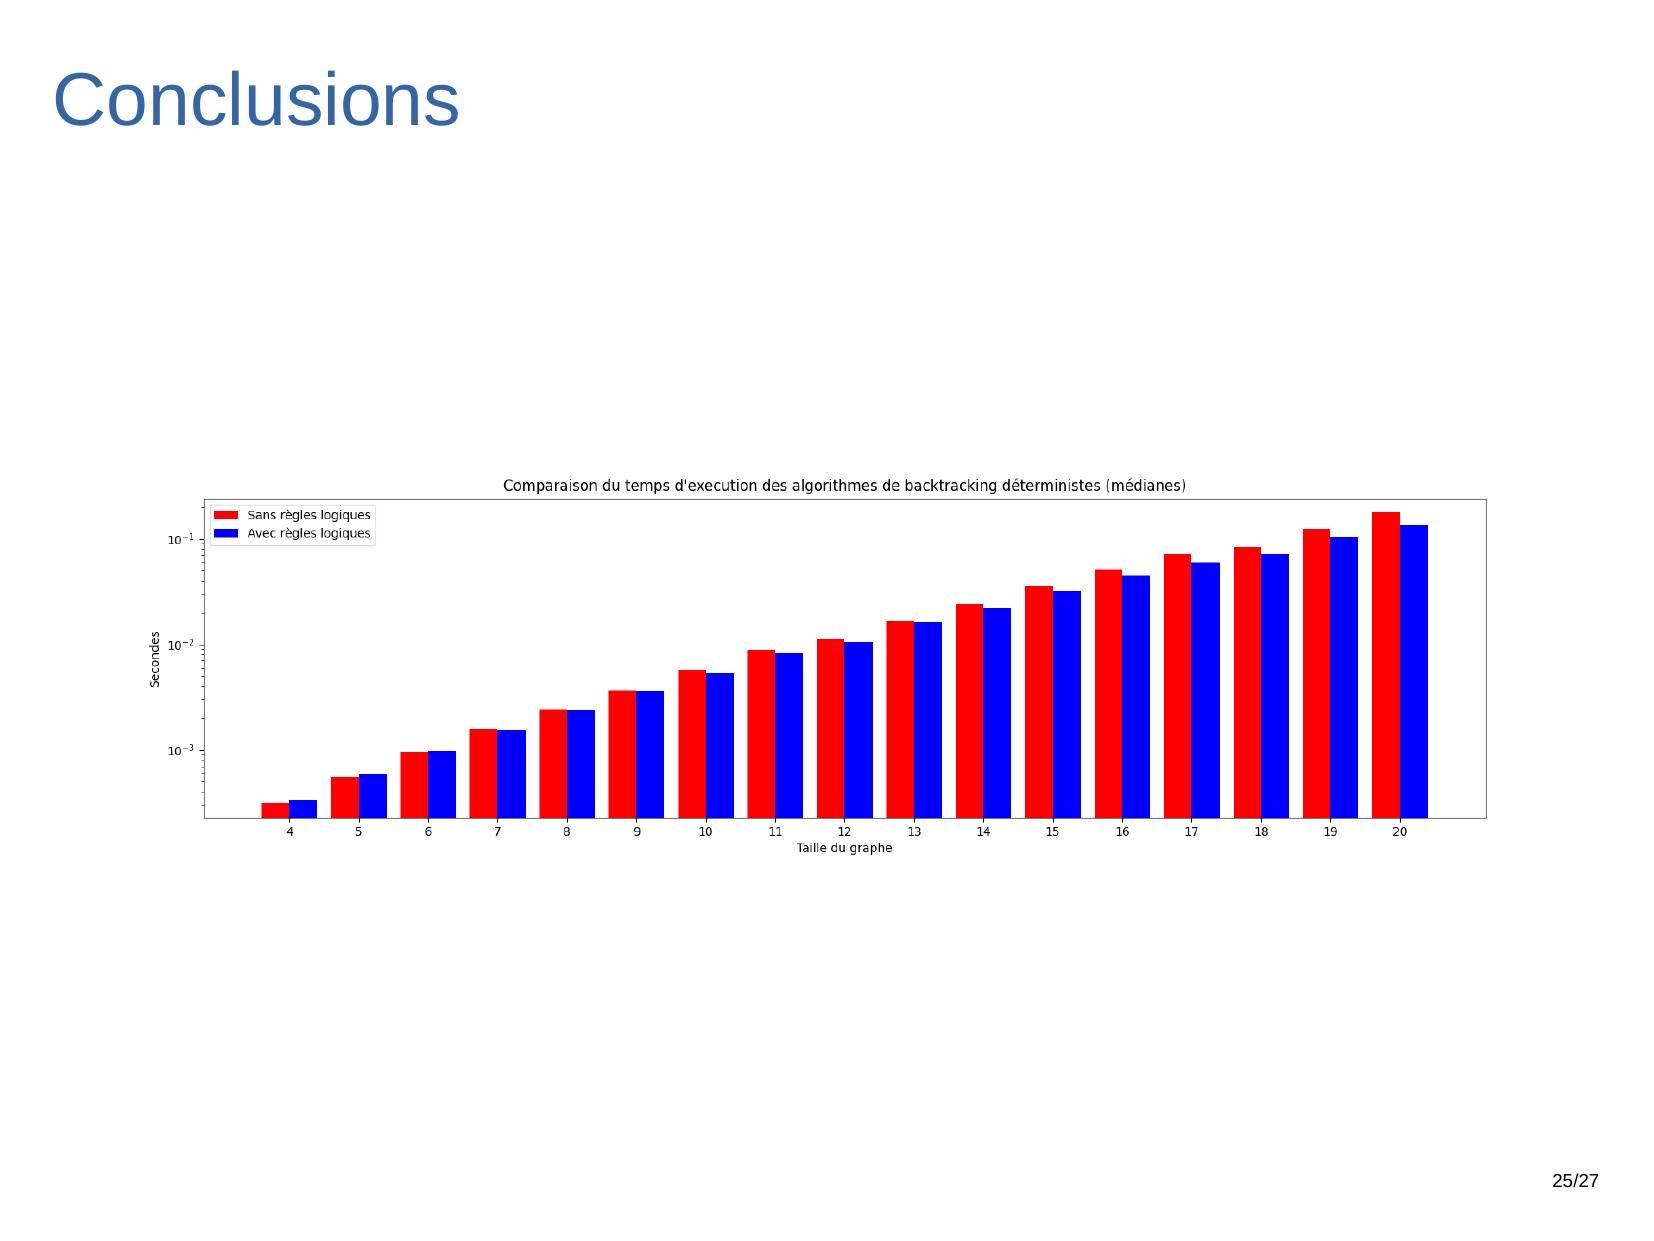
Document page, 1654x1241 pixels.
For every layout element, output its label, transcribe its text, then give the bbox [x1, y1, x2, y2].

text_box Conclusions [37, 50, 638, 151]
text_box 25/27 [1537, 1162, 1614, 1199]
picture [0, 448, 1651, 863]
